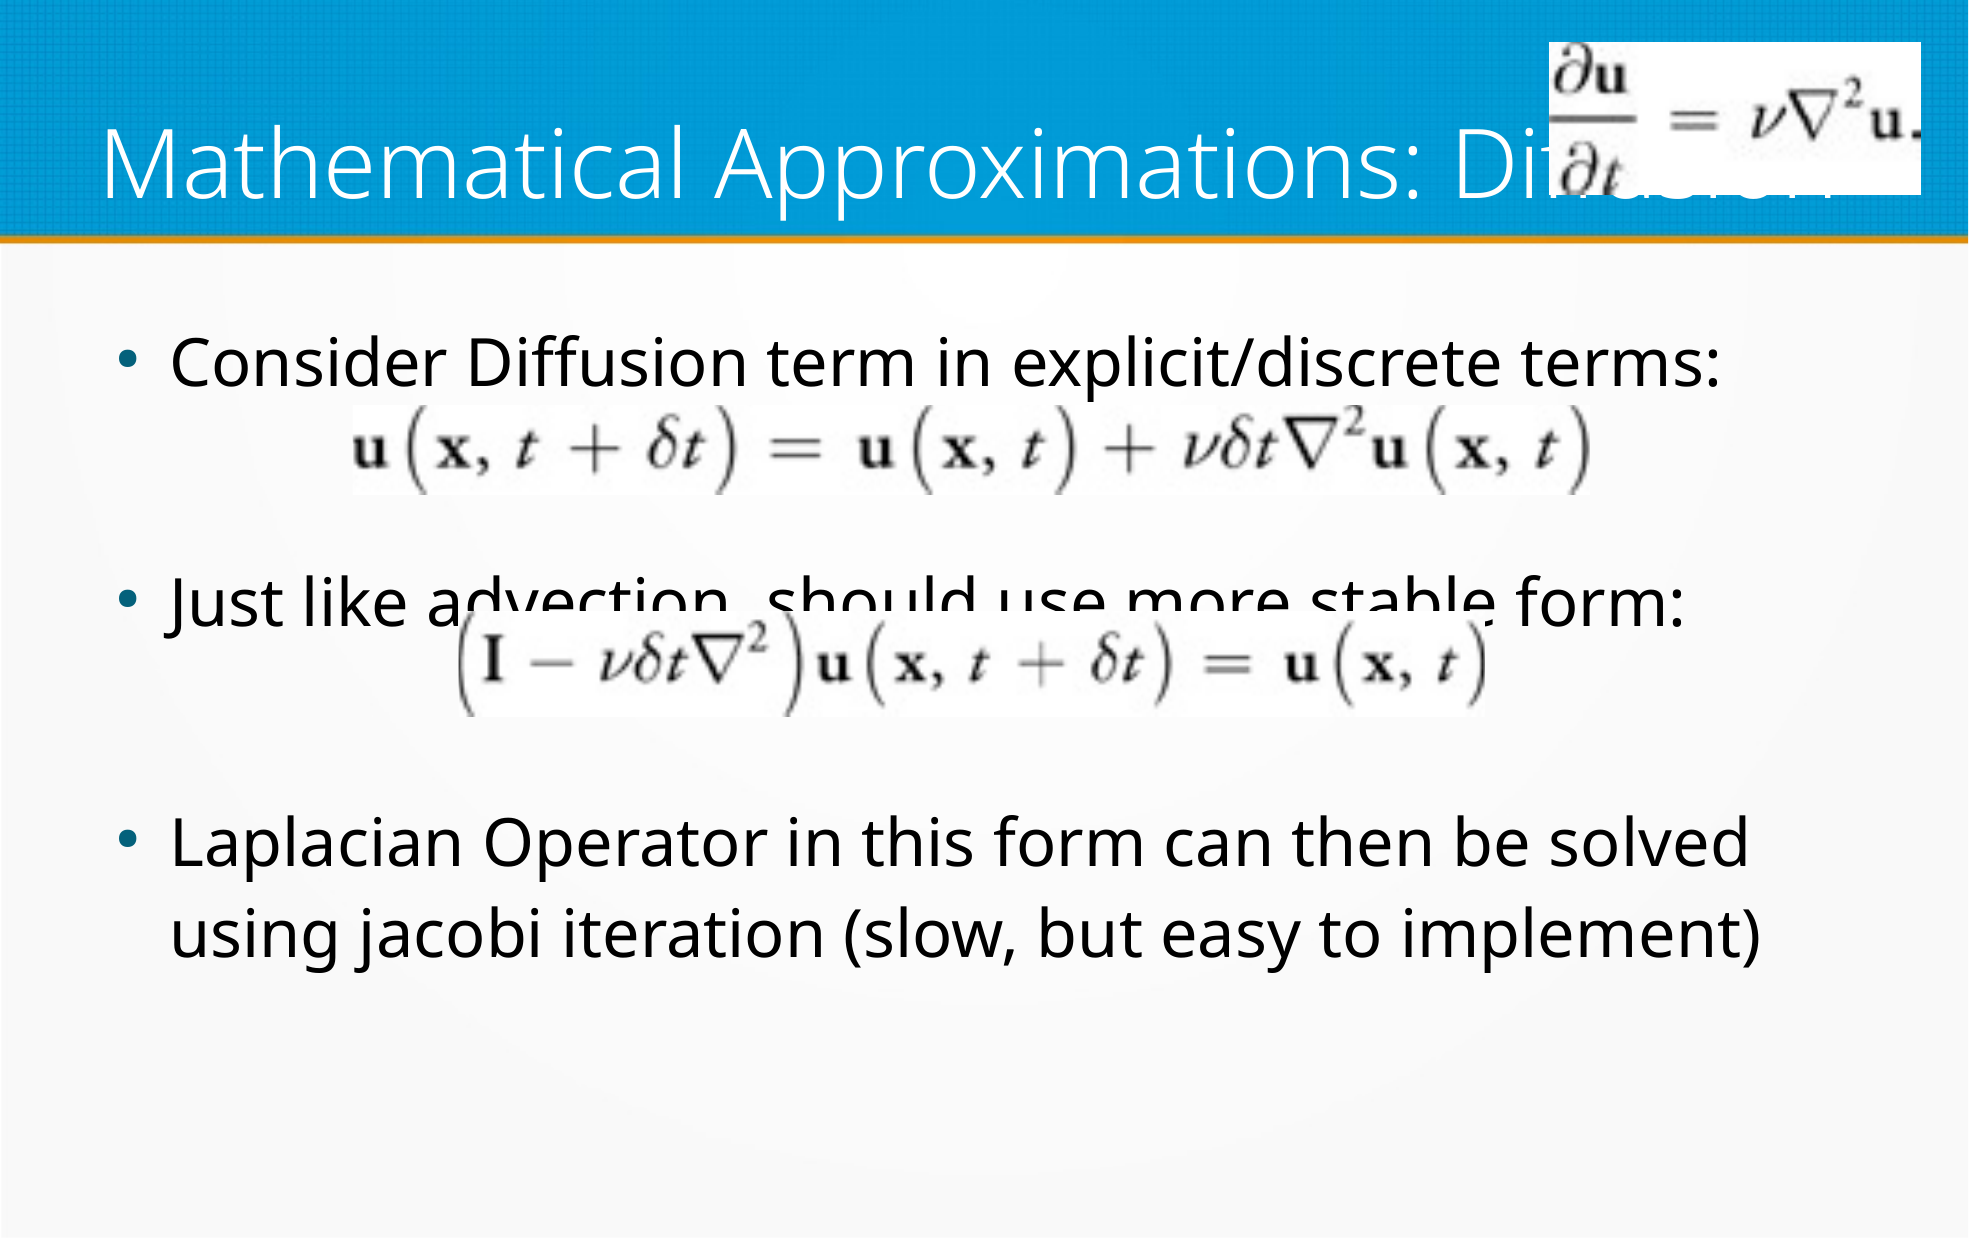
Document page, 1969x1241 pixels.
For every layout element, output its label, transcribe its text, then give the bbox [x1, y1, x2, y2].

list Consider Diffusion term in explicit/discrete terms: Just like advection, should use more stable form: Laplacian Operator in this form can then be solved using jacobi iteration (slow, but easy to implement) [98, 315, 1860, 1081]
title Mathematical Approximations: Diffusion [98, 19, 1870, 228]
picture [0, 233, 1969, 1241]
picture [1549, 43, 1920, 196]
